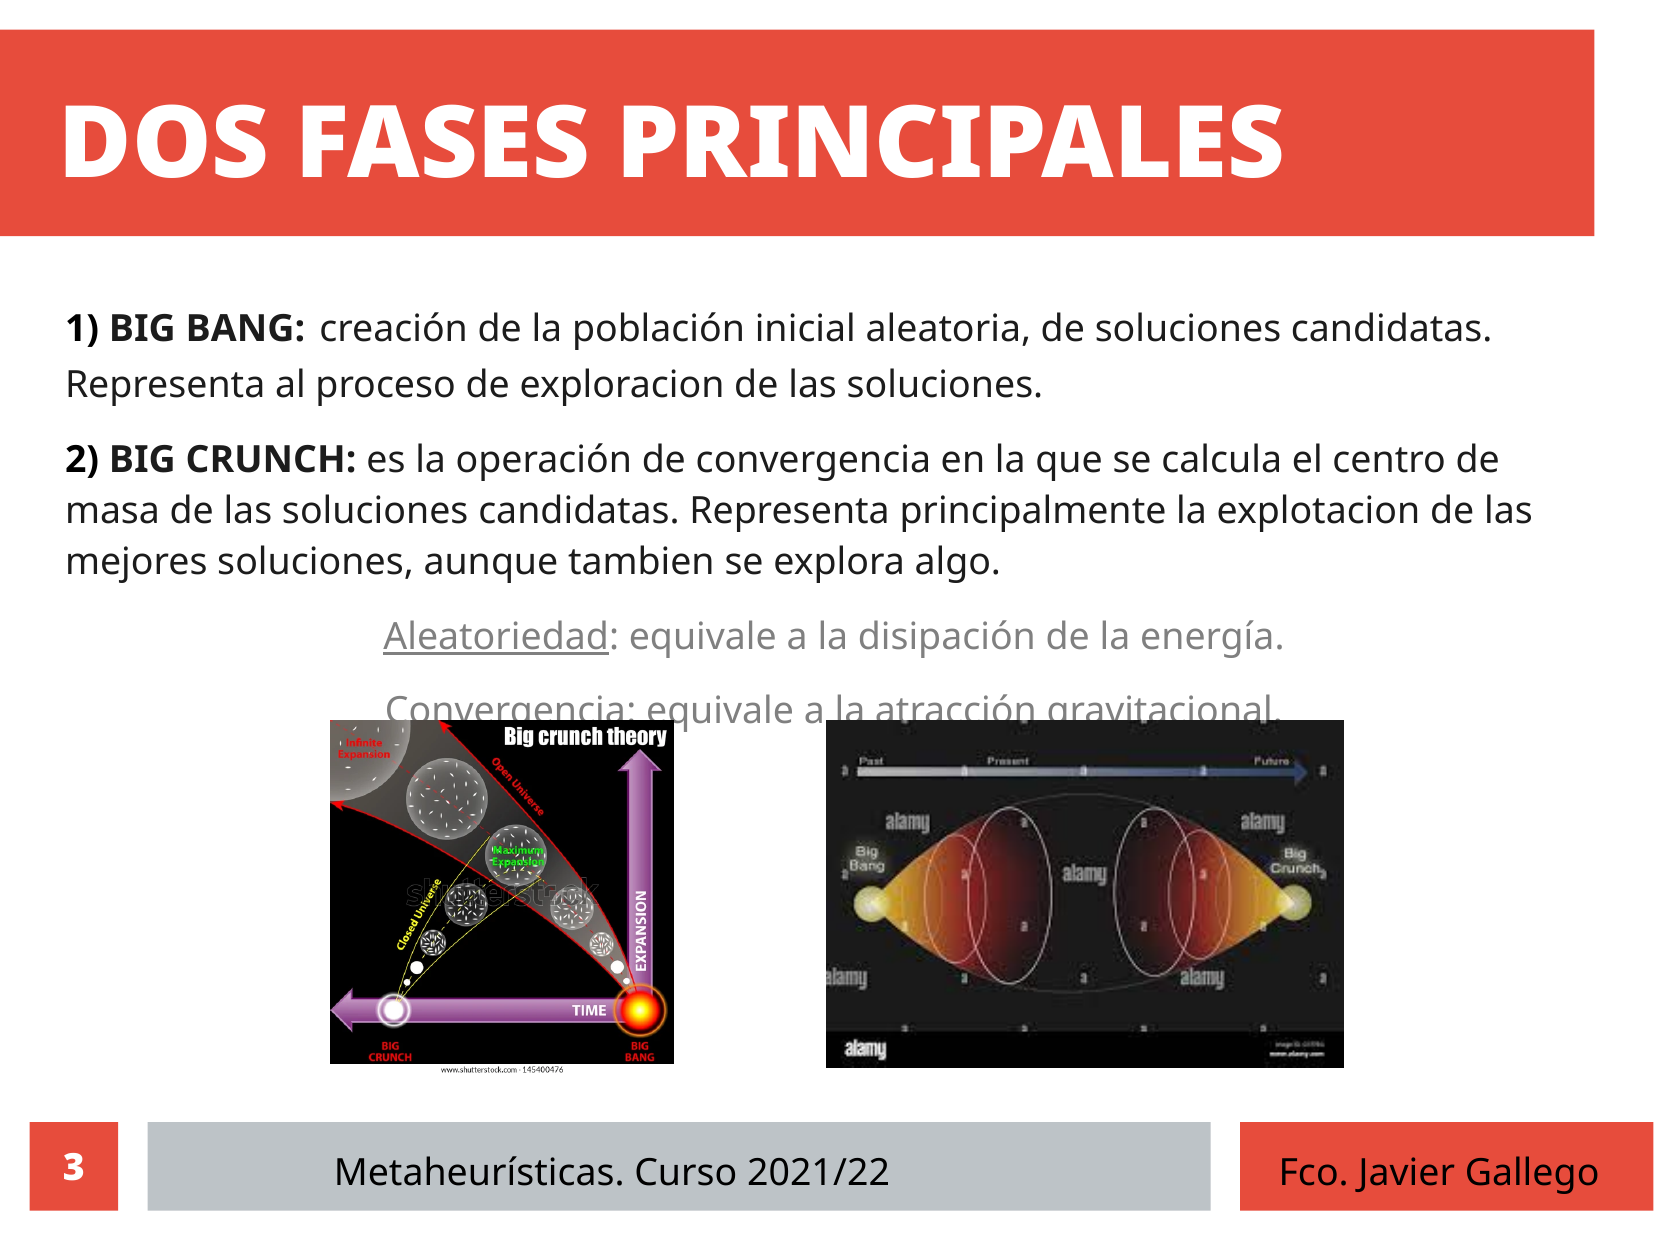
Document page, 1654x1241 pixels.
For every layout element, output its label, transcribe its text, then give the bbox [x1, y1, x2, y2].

list BIG BANG: creación de la población inicial aleatoria, de soluciones candidatas. Representa al proceso de exploracion de las soluciones. BIG CRUNCH: es la operación de convergencia en la que se calcula el centro de masa de las soluciones candidatas. Representa principalmente la explotacion de las mejores soluciones, aunque tambien se explora algo. Aleatoriedad: equivale a la disipación de la energía. Convergencia: equivale a la atracción gravitacional. [64, 283, 1571, 1052]
title DOS FASES PRINCIPALES [59, 59, 1595, 207]
picture [826, 720, 1344, 1068]
picture [330, 720, 674, 1075]
text_box Fco. Javier Gallego [1347, 1138, 1642, 1197]
text_box Metaheurísticas. Curso 2021/22 [318, 1138, 1347, 1197]
